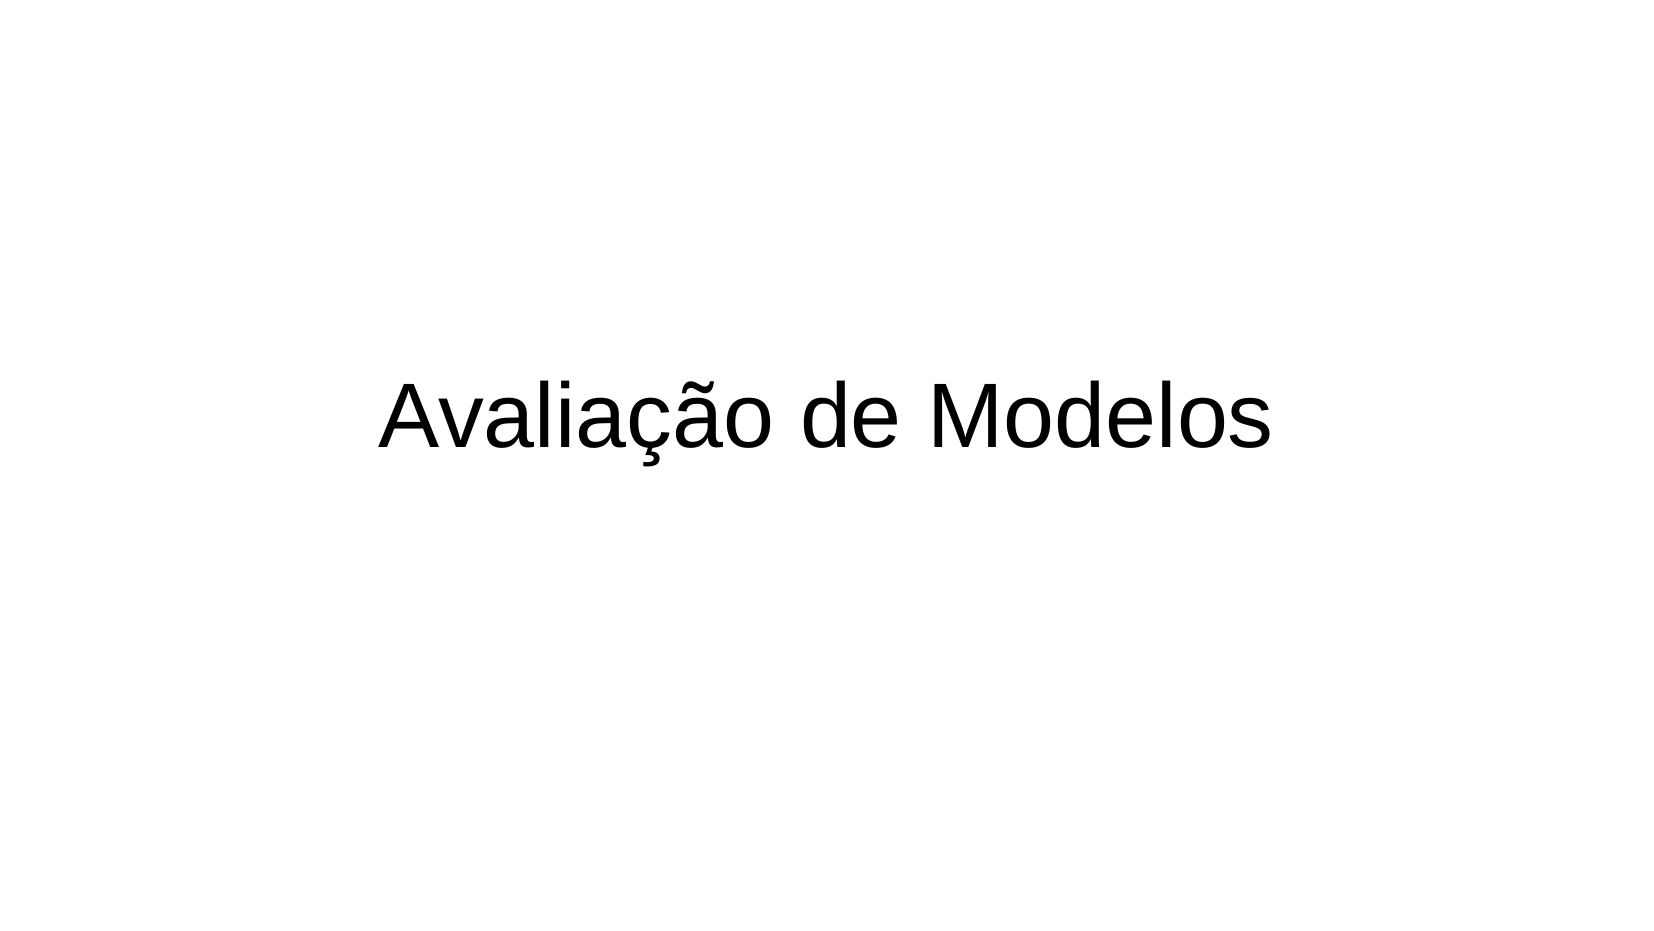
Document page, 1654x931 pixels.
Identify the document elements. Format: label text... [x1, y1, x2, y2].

title Avaliação de Modelos [82, 262, 1571, 570]
